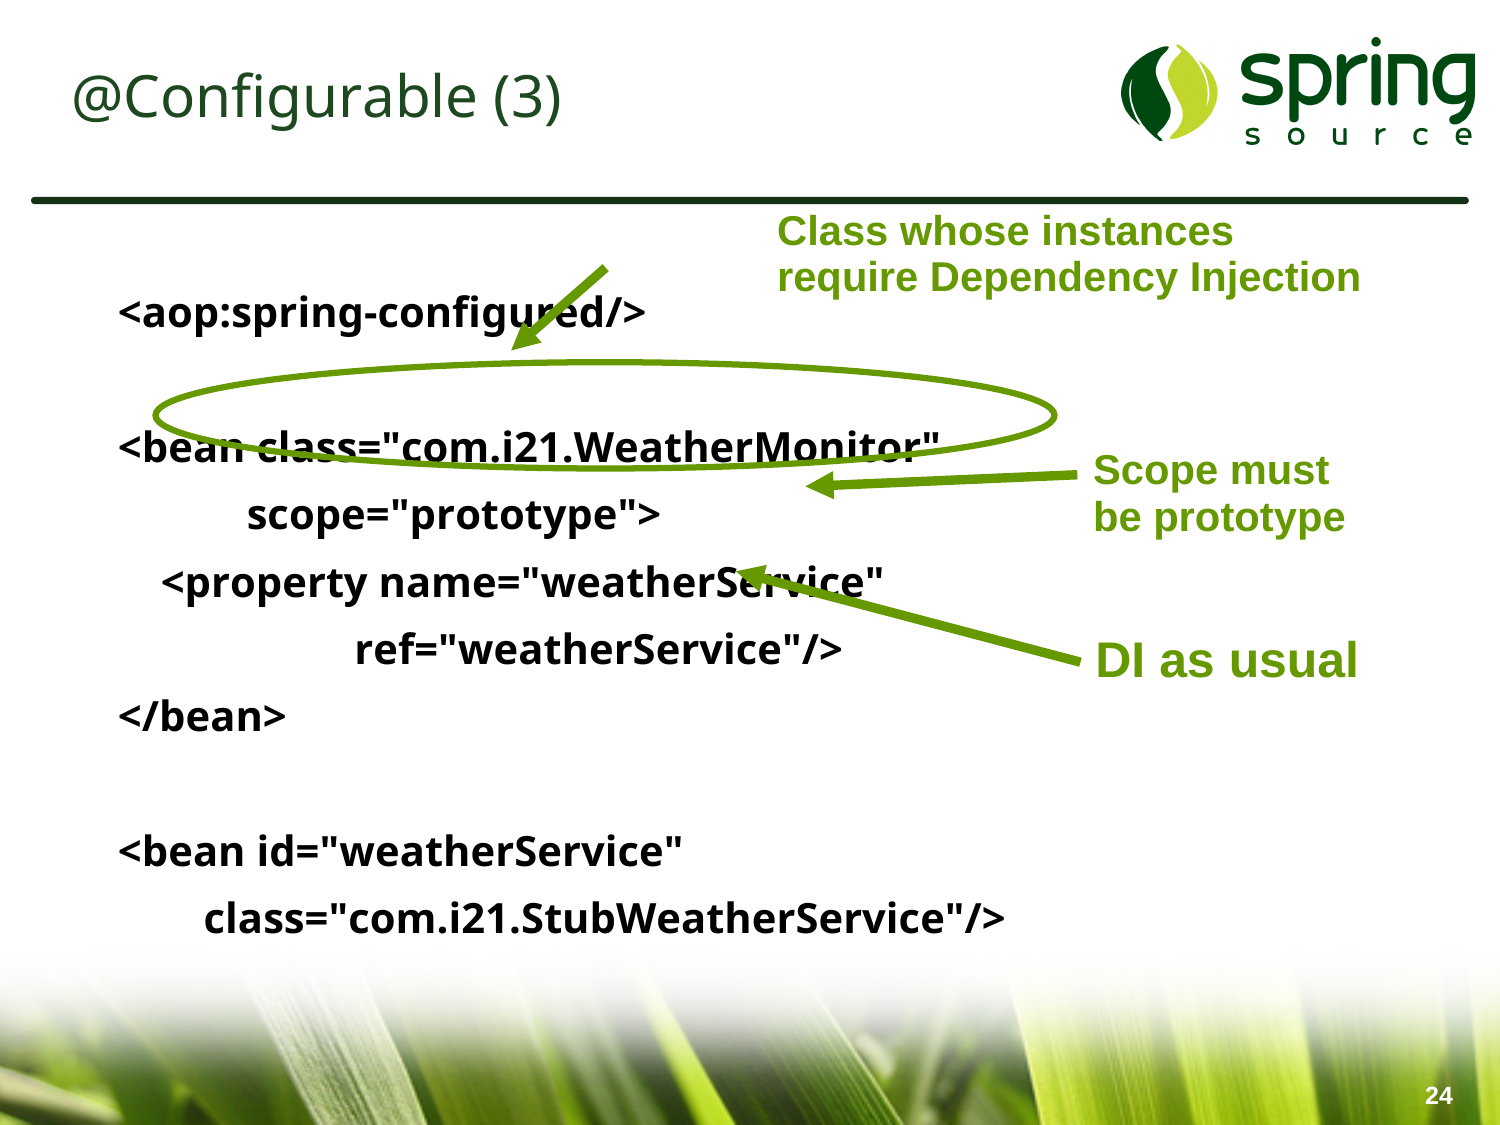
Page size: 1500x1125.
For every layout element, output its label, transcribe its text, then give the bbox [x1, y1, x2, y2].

text_box DI as usual [1080, 624, 1375, 696]
picture [0, 944, 1500, 1125]
title @Configurable (3) [56, 13, 1089, 176]
list <aop:spring-configured/> <bean class="com.i21.WeatherMonitor" scope="prototype"> <property name="weatherService" ref="weatherService"/> </bean> <bean id="weatherService" class="com.i21.StubWeatherService"/> [103, 275, 1394, 938]
text_box Scope must be prototype [1078, 439, 1362, 548]
text_box Class whose instances require Dependency Injection [762, 199, 1377, 309]
picture [1121, 37, 1475, 145]
